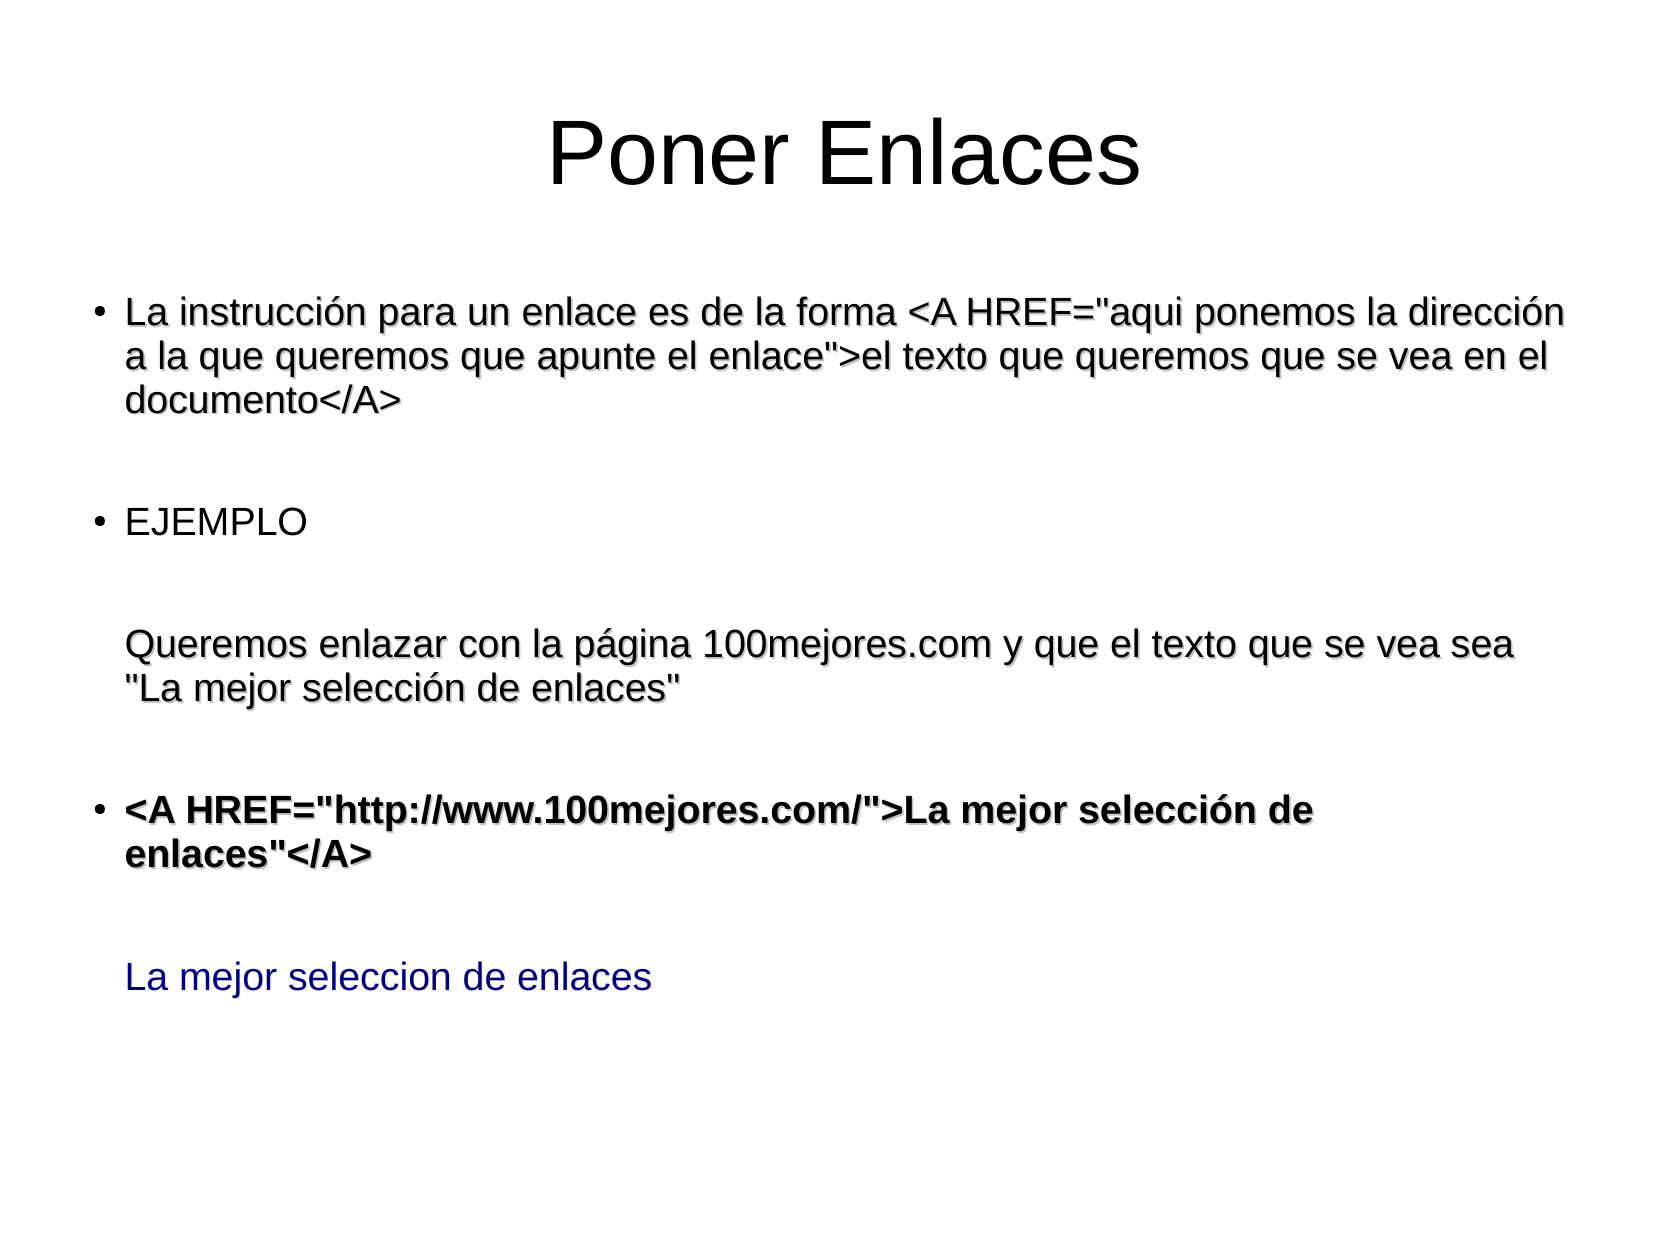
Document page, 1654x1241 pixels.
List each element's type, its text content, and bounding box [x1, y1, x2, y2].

list La instrucción para un enlace es de la forma <A HREF="aqui ponemos la dirección a la que queremos que apunte el enlace">el texto que queremos que se vea en el documento</A> EJEMPLO Queremos enlazar con la página 100mejores.com y que el texto que se vea sea "La mejor selección de enlaces" <A HREF="http://www.100mejores.com/">La mejor selección de enlaces"</A> La mejor seleccion de enlaces [82, 290, 1571, 1010]
title Poner Enlaces [82, 49, 1571, 257]
